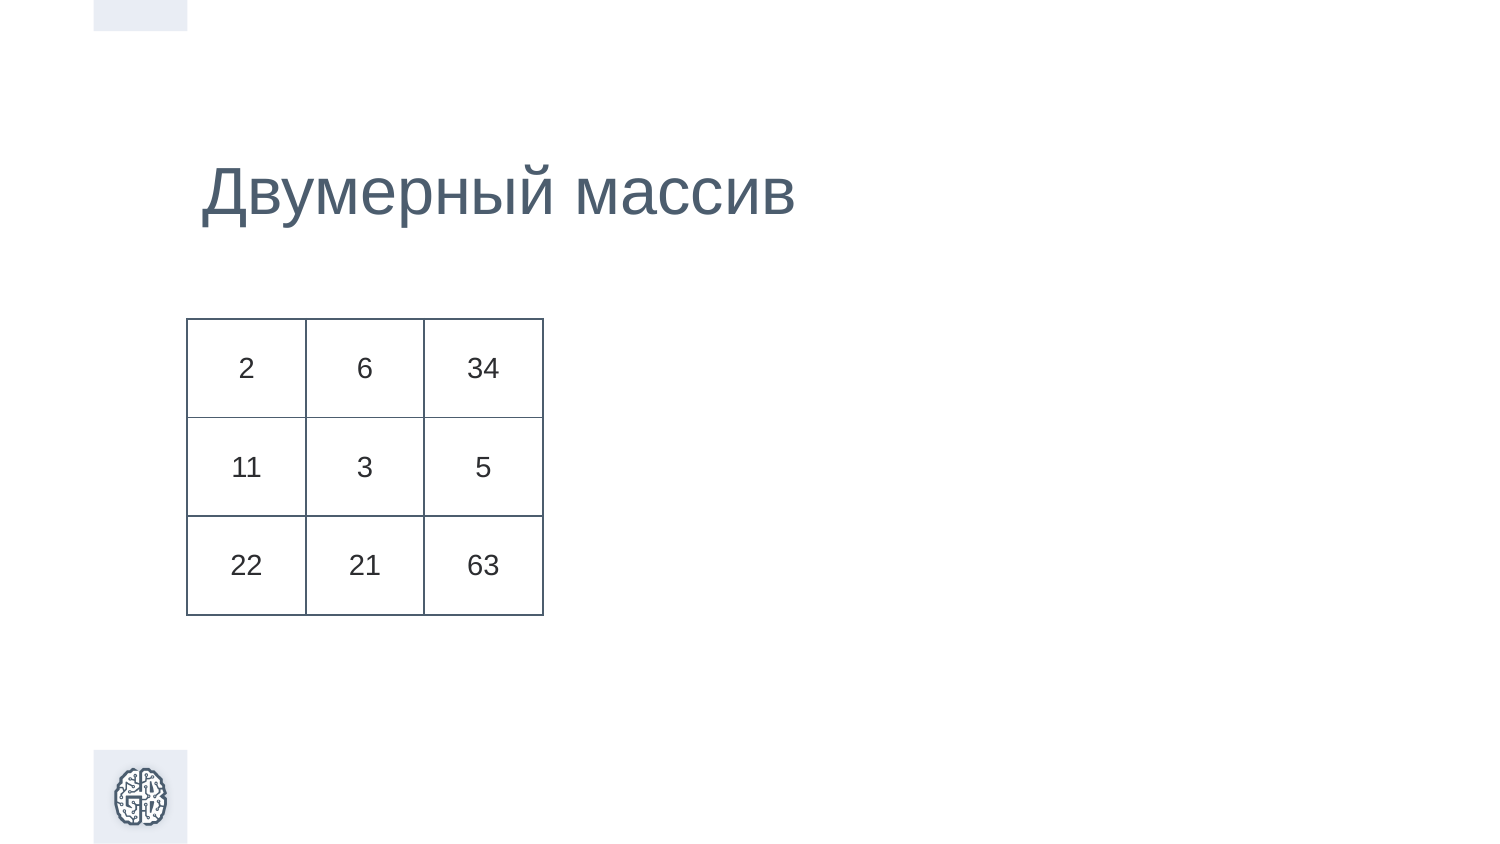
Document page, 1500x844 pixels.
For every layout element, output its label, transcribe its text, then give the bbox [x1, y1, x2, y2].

table_header 6 [307, 320, 423, 417]
picture [106, 760, 175, 834]
table_cell 5 [425, 418, 542, 515]
table_cell 63 [425, 517, 542, 614]
table_cell 22 [188, 517, 305, 614]
table_header 34 [425, 320, 542, 417]
table_header 2 [188, 320, 305, 417]
table_cell 3 [307, 418, 423, 515]
text_box Двумерный массив [187, 93, 1312, 282]
table_cell 11 [188, 418, 305, 515]
table_cell 21 [307, 517, 423, 614]
